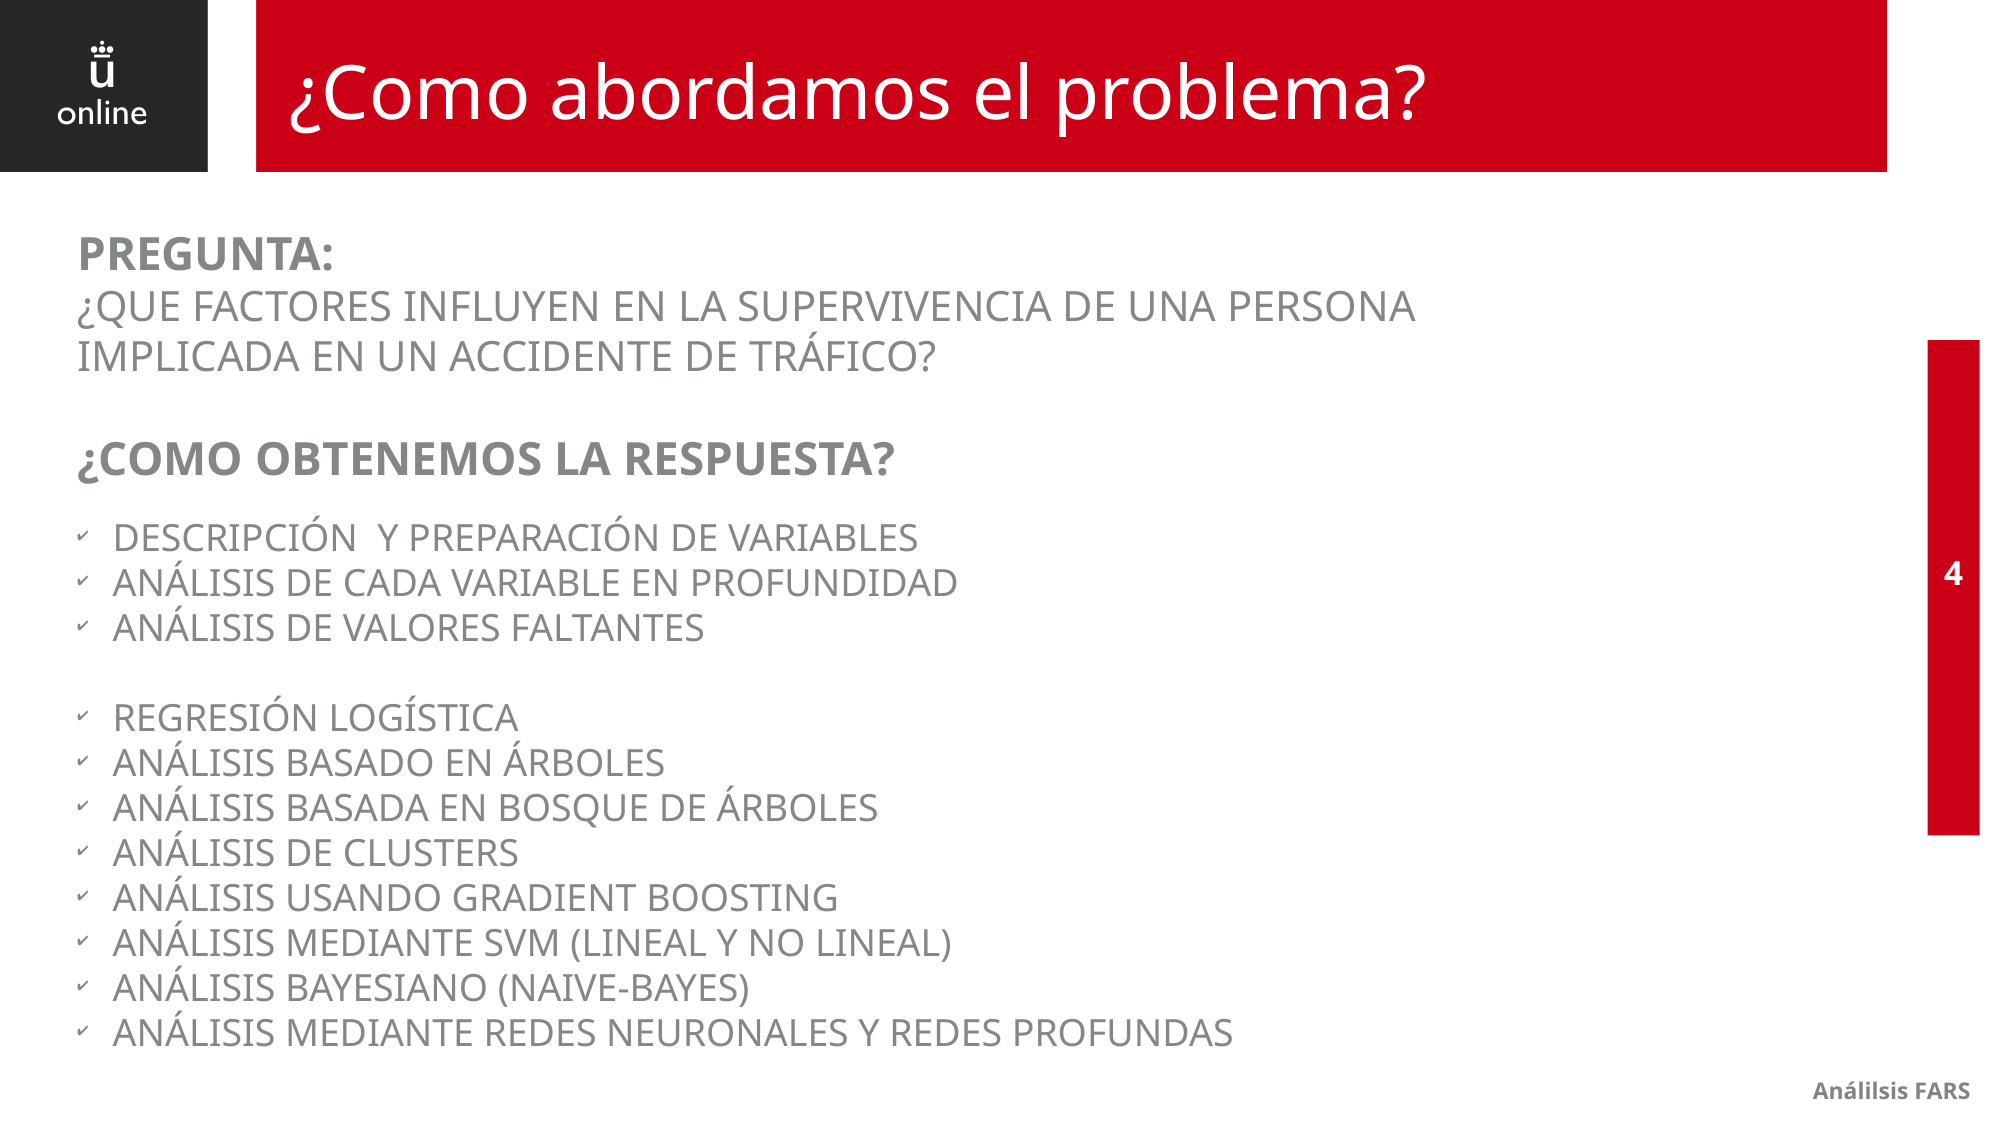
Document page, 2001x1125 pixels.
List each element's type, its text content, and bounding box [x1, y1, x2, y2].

footer Análilsis FARS [671, 1060, 1986, 1121]
text_box PREGUNTA: ¿Que factores influyen en la supervivencia de una persona implicada en un accidente de tráfico? ¿Como obtenemos la respuesta? Descripción y preparación de variables Análisis de cada variable en profundidad Análisis de valores faltantes Regresión logística Análisis basado en árboles Análisis basada en bosque de árboles Análisis de clusters Análisis usando gradient boosting Análisis mediante SVM (lineal y no lineal) Análisis bayesiano (NAIVE-bayes) Análisis mediante redes neuronales y redes profundas [77, 224, 1536, 402]
slide_number <número> [1898, 544, 2000, 605]
title ¿Como abordamos el problema? [274, 9, 1829, 142]
picture [40, 26, 164, 150]
